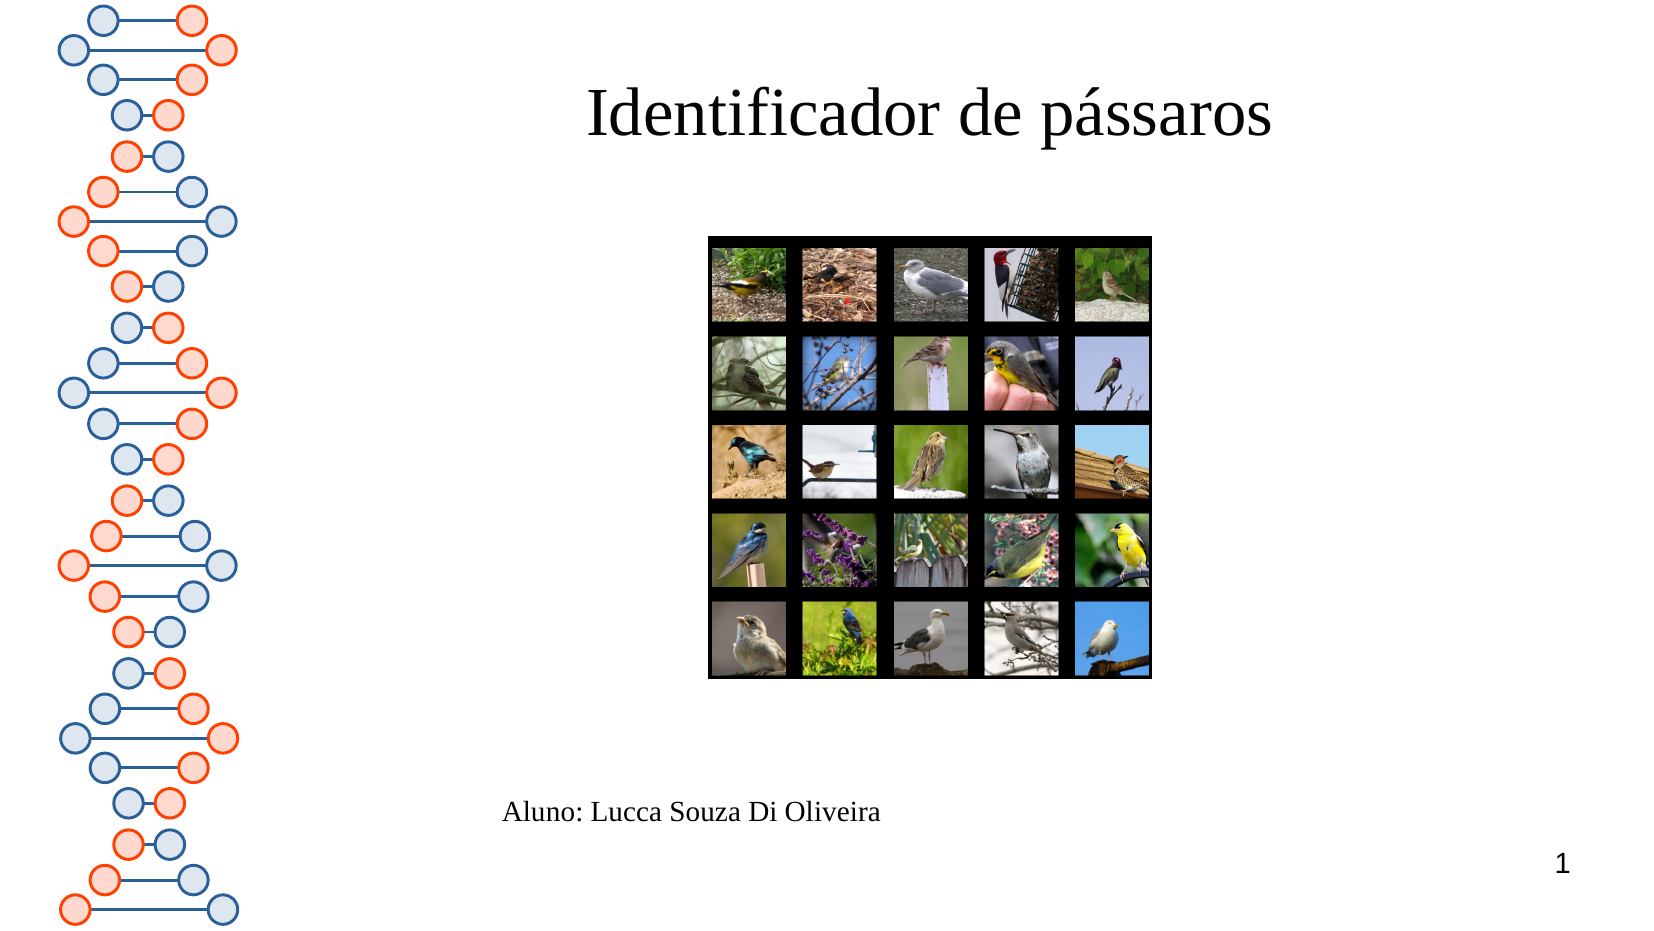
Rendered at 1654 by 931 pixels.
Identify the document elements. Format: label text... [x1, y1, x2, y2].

title Identificador de pássaros [265, 35, 1595, 189]
picture [708, 236, 1152, 679]
text_box Aluno: Lucca Souza Di Oliveira [501, 738, 1329, 886]
